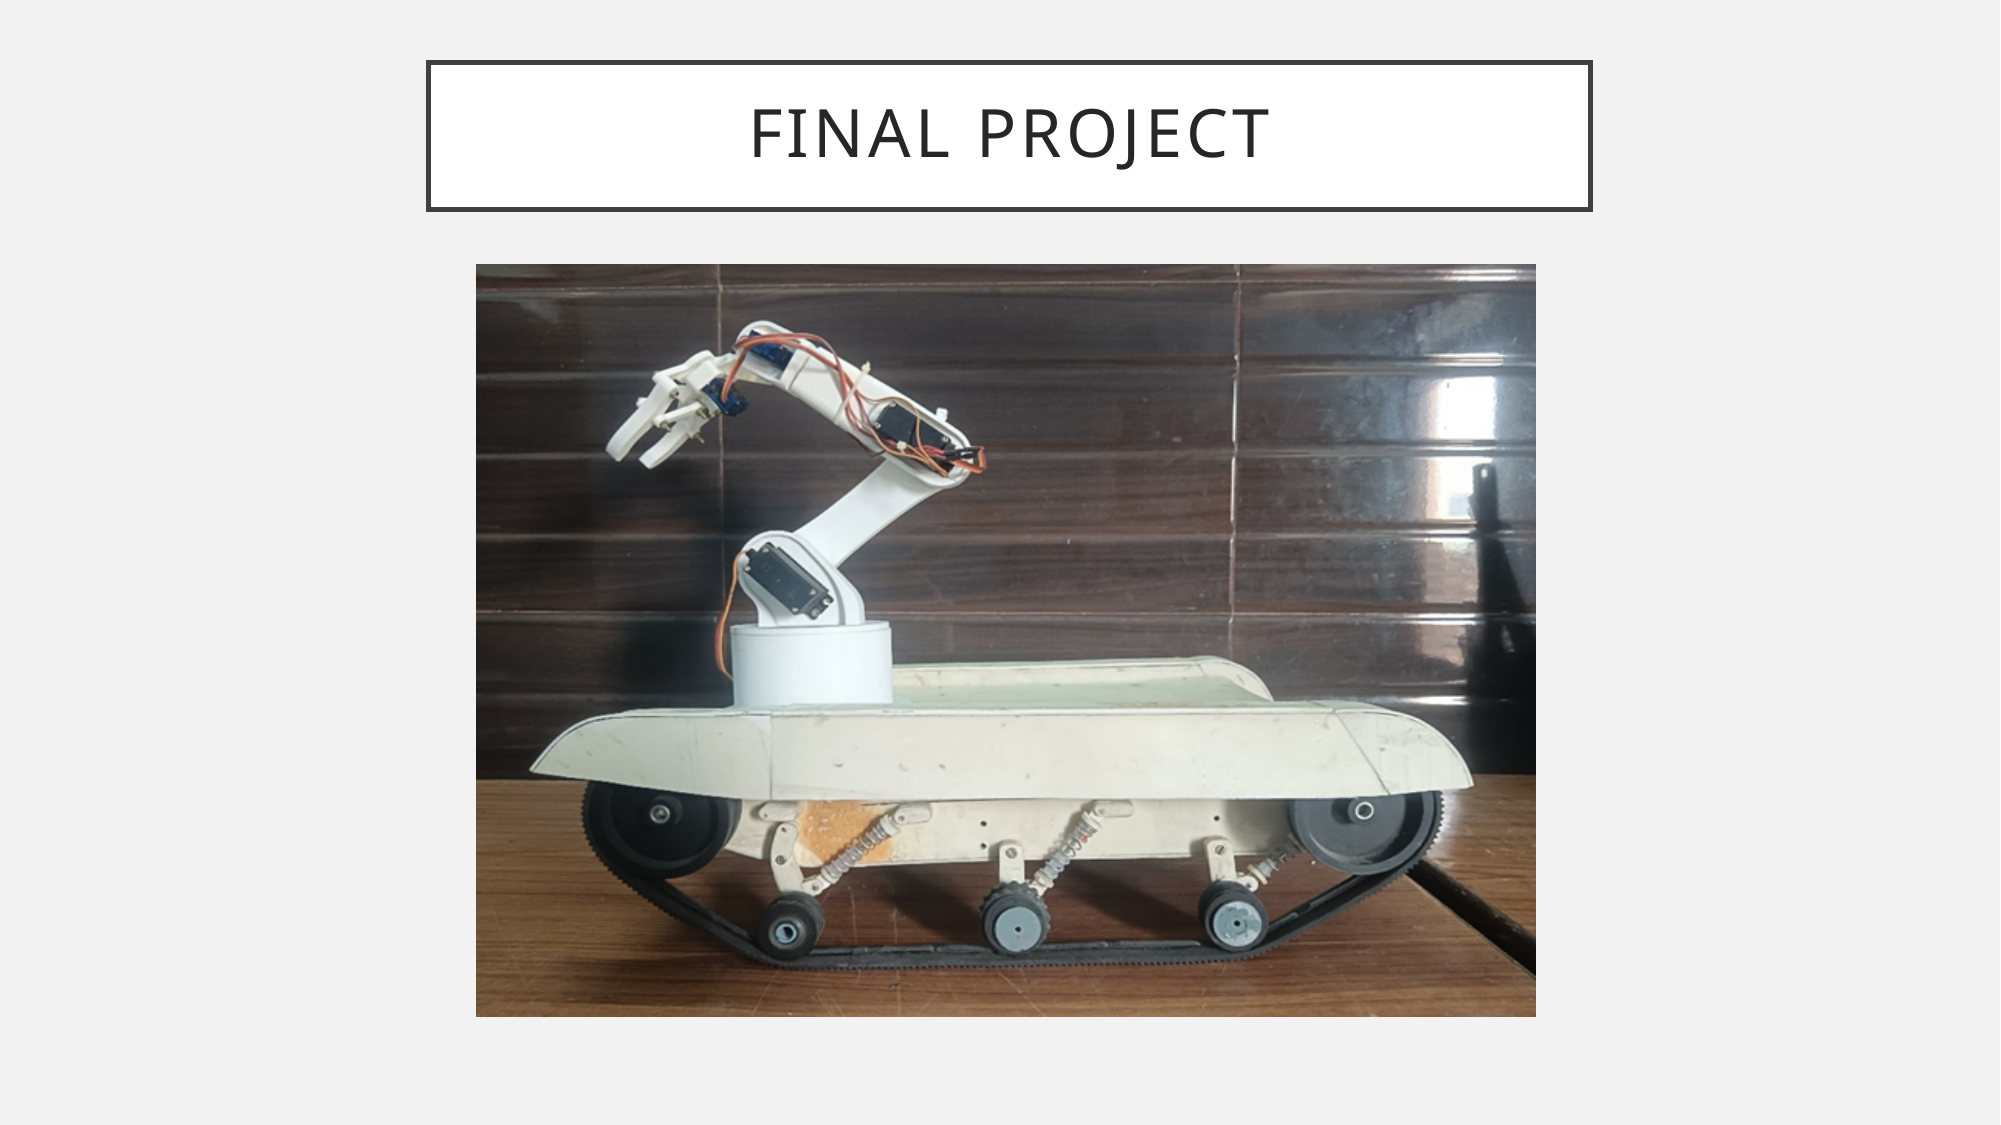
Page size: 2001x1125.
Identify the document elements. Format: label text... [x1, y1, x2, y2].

title Final project [428, 62, 1591, 210]
picture [476, 264, 1536, 1017]
